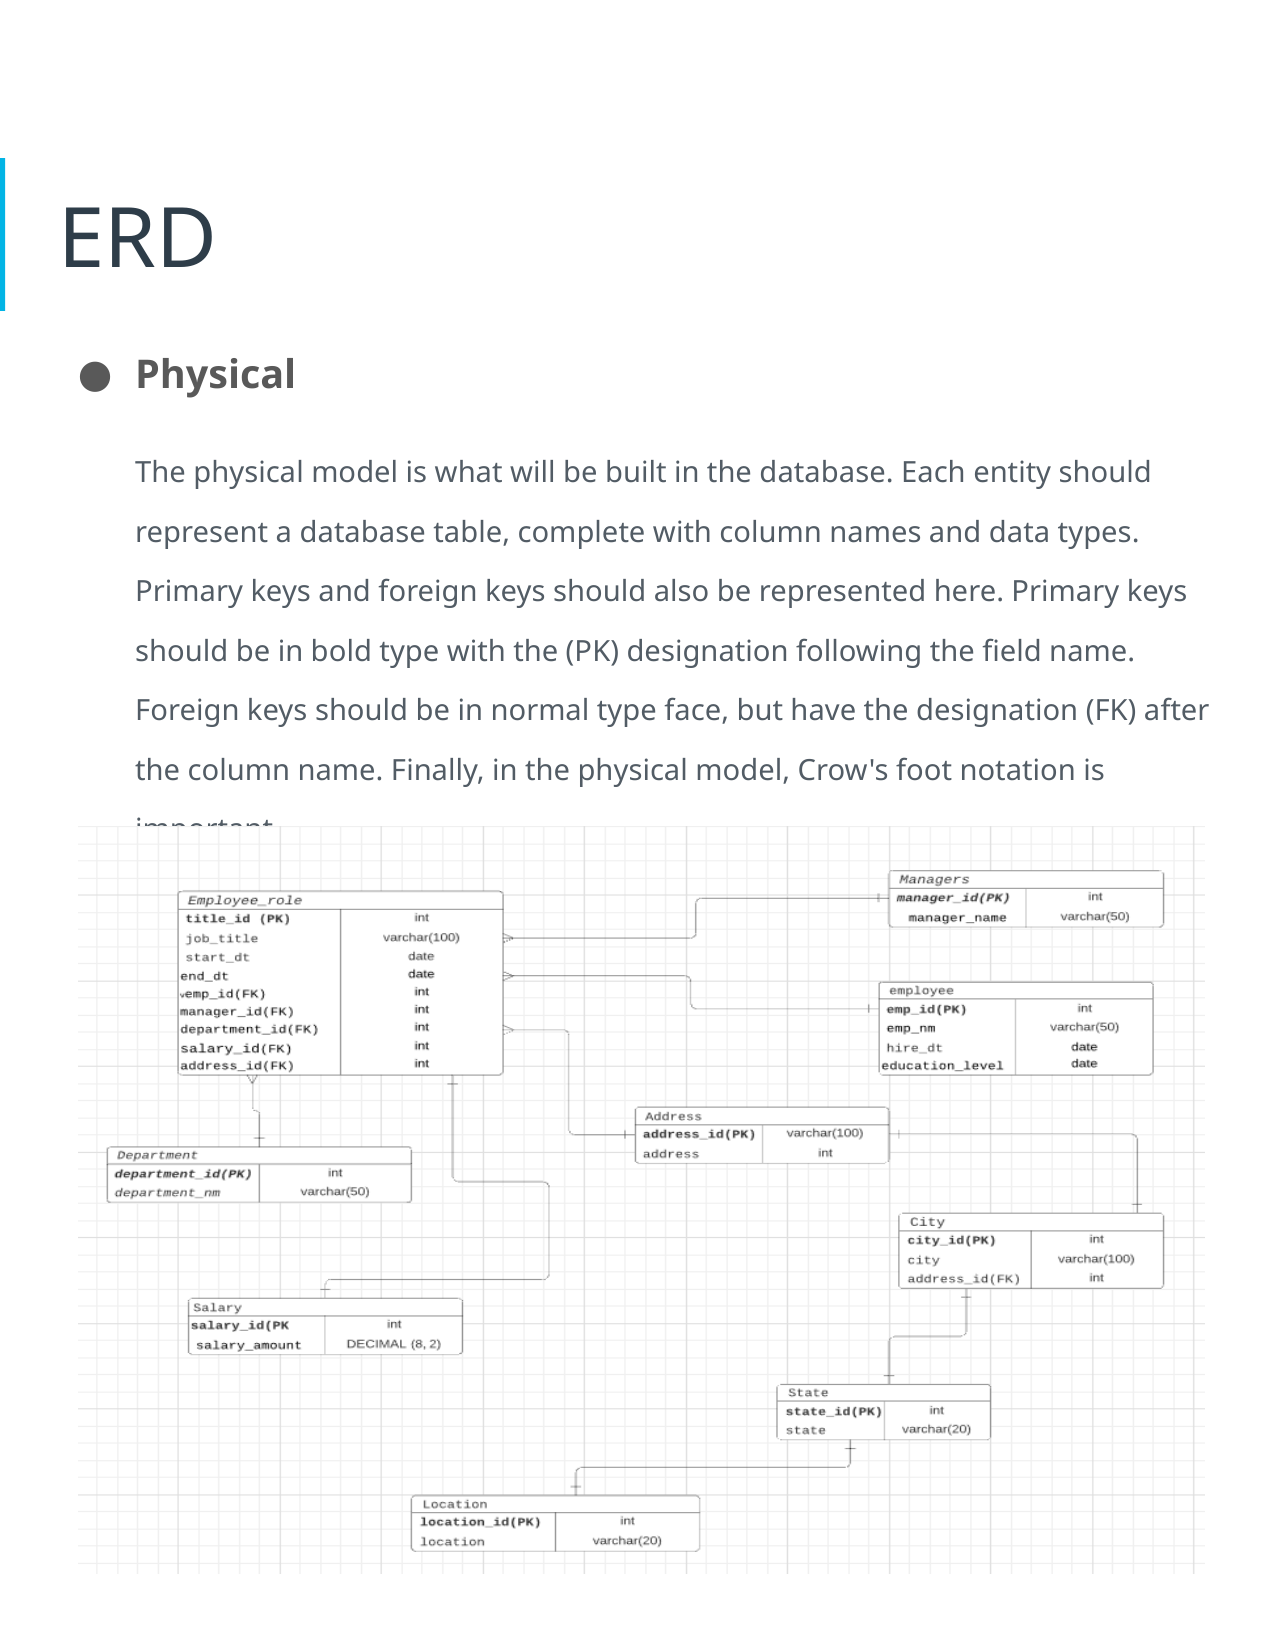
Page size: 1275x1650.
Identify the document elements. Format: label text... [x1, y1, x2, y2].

title ERD [43, 142, 1232, 327]
picture [78, 826, 1205, 1574]
list Physical The physical model is what will be built in the database. Each entity should represent a database table, complete with column names and data types. Primary keys and foreign keys should also be represented here. Primary keys should be in bold type with the (PK) designation following the field name. Foreign keys should be in normal type face, but have the designation (FK) after the column name. Finally, in the physical model, Crow's foot notation is important. [45, 326, 1234, 1595]
